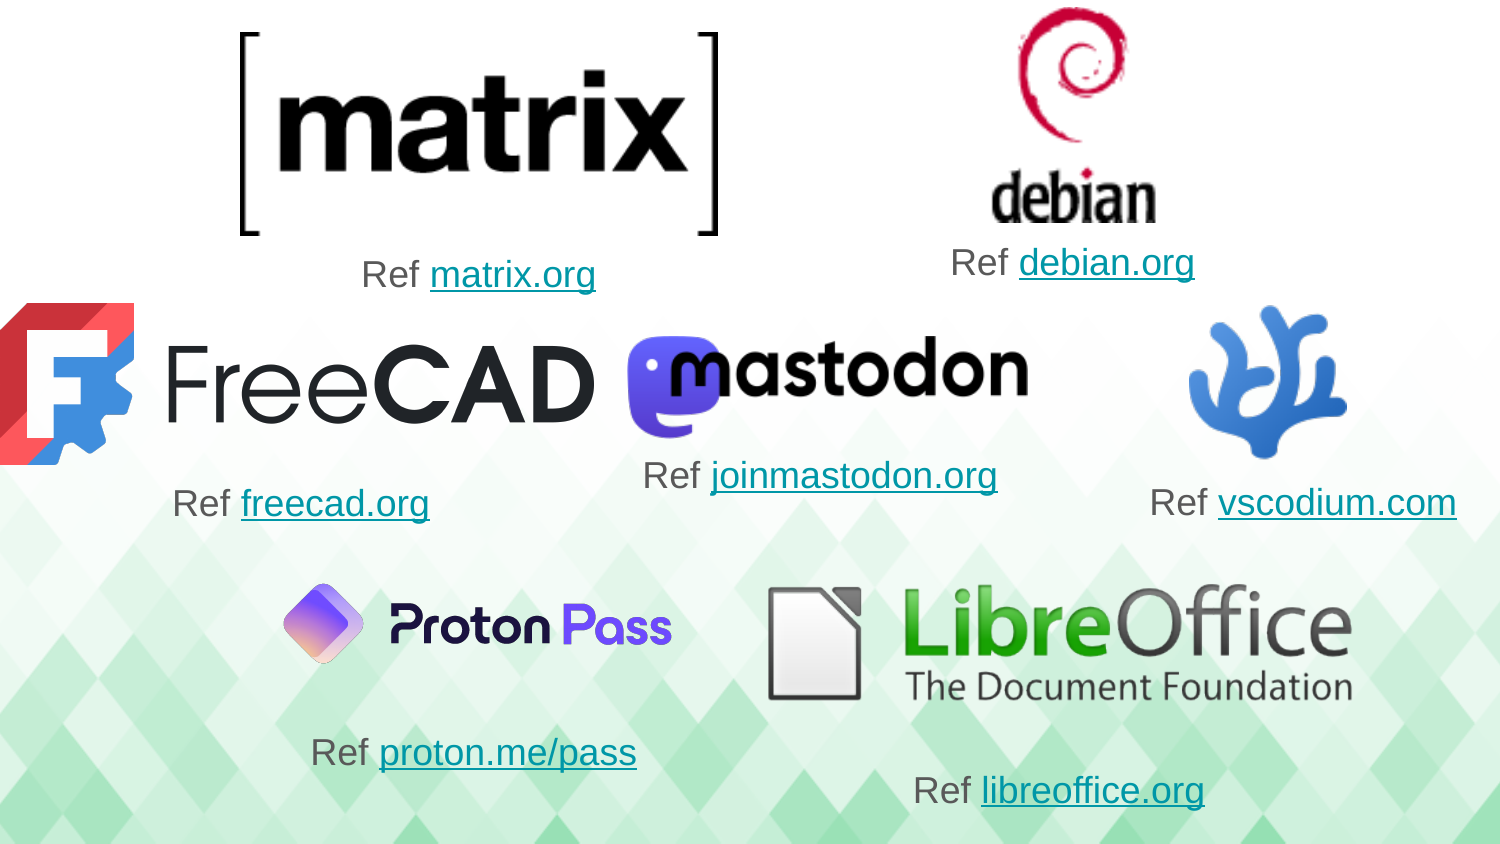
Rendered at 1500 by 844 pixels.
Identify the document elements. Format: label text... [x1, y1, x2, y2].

text_box Ref debian.org [932, 222, 1213, 298]
text_box Ref freecad.org [0, 464, 603, 540]
text_box Ref libreoffice.org [757, 750, 1361, 826]
text_box Ref vscodium.com [1134, 463, 1500, 539]
text_box Ref joinmastodon.org [627, 436, 1028, 512]
text_box Ref proton.me/pass [230, 713, 728, 789]
picture [0, 0, 1500, 844]
text_box Ref matrix.org [240, 235, 718, 311]
